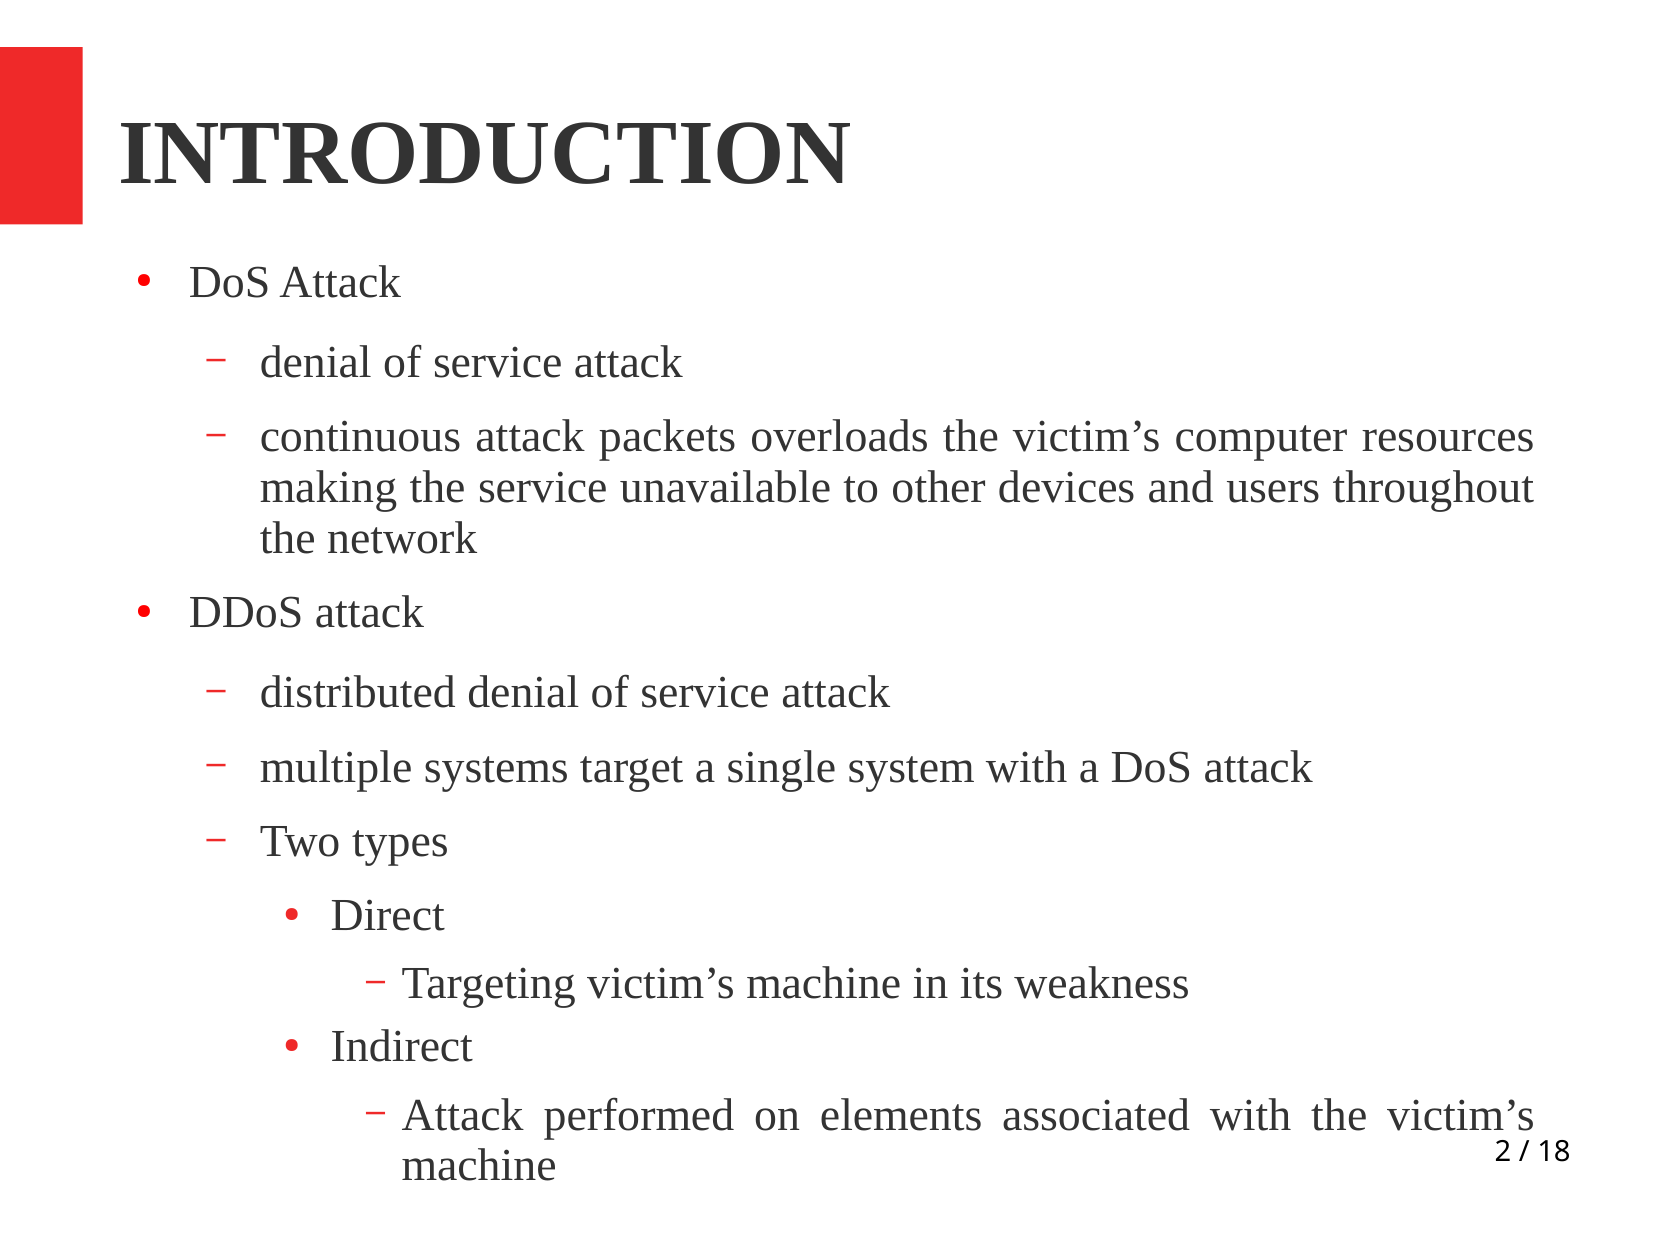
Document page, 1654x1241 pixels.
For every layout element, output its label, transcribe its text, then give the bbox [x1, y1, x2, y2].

title INTRODUCTION [118, 49, 1571, 257]
list DoS Attack denial of service attack continuous attack packets overloads the victim’s computer resources making the service unavailable to other devices and users throughout the network DDoS attack distributed denial of service attack multiple systems target a single system with a DoS attack Two types Direct Targeting victim’s machine in its weakness Indirect Attack performed on elements associated with the victim’s machine [118, 256, 1536, 1186]
